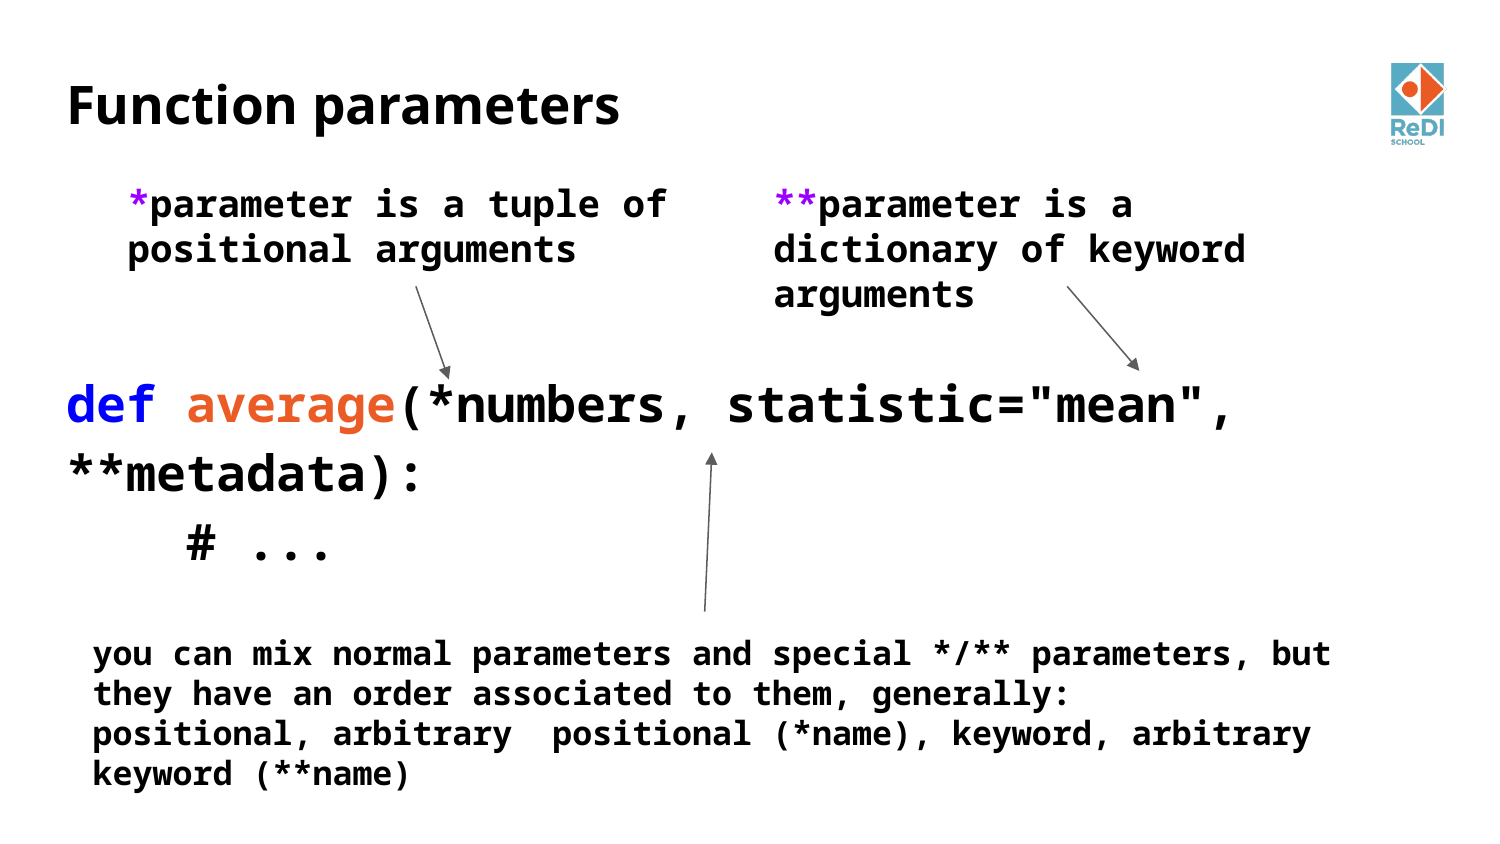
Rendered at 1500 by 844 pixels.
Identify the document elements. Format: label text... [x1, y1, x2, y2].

text_box *parameter is a tuple of positional arguments [112, 165, 720, 286]
text_box you can mix normal parameters and special */** parameters, but they have an order associated to them, generally: positional, arbitrary positional (*name), keyword, arbitrary keyword (**name) [77, 617, 1435, 808]
title Function parameters [51, 56, 1388, 150]
picture [1391, 63, 1447, 145]
list def average(*numbers, statistic="mean", **metadata): # ... [51, 150, 1449, 765]
text_box **parameter is a dictionary of keyword arguments [758, 165, 1376, 331]
